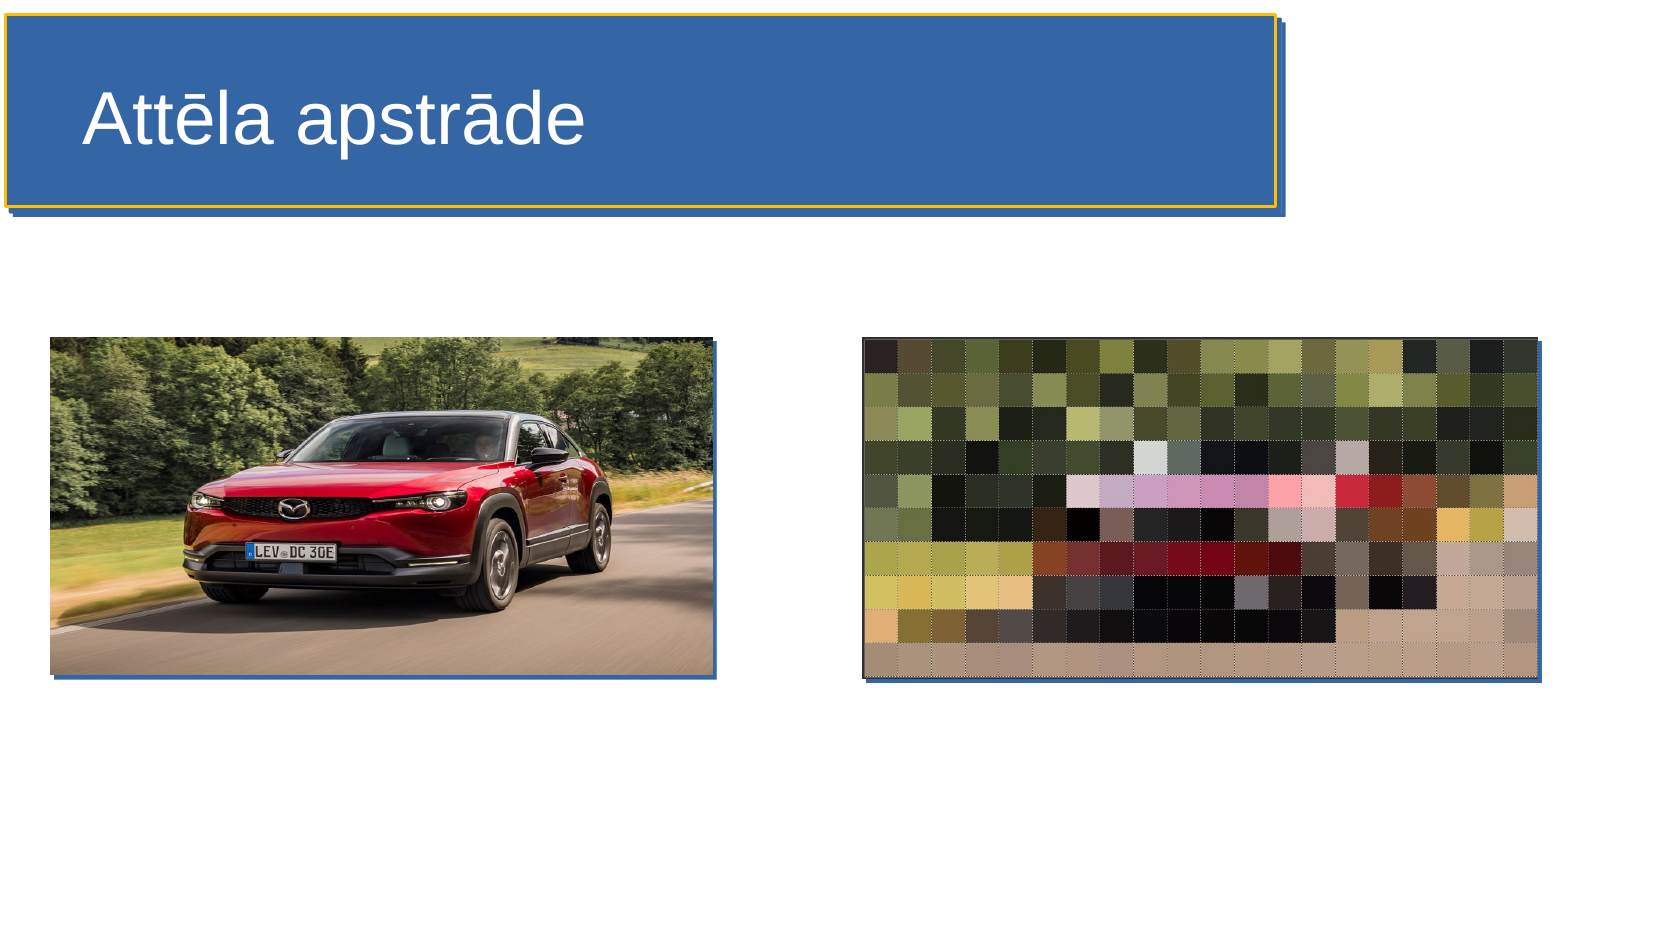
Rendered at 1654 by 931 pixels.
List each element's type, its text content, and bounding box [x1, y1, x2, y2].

picture [862, 337, 1538, 679]
title Attēla apstrāde [82, 44, 1235, 192]
picture [50, 337, 713, 676]
